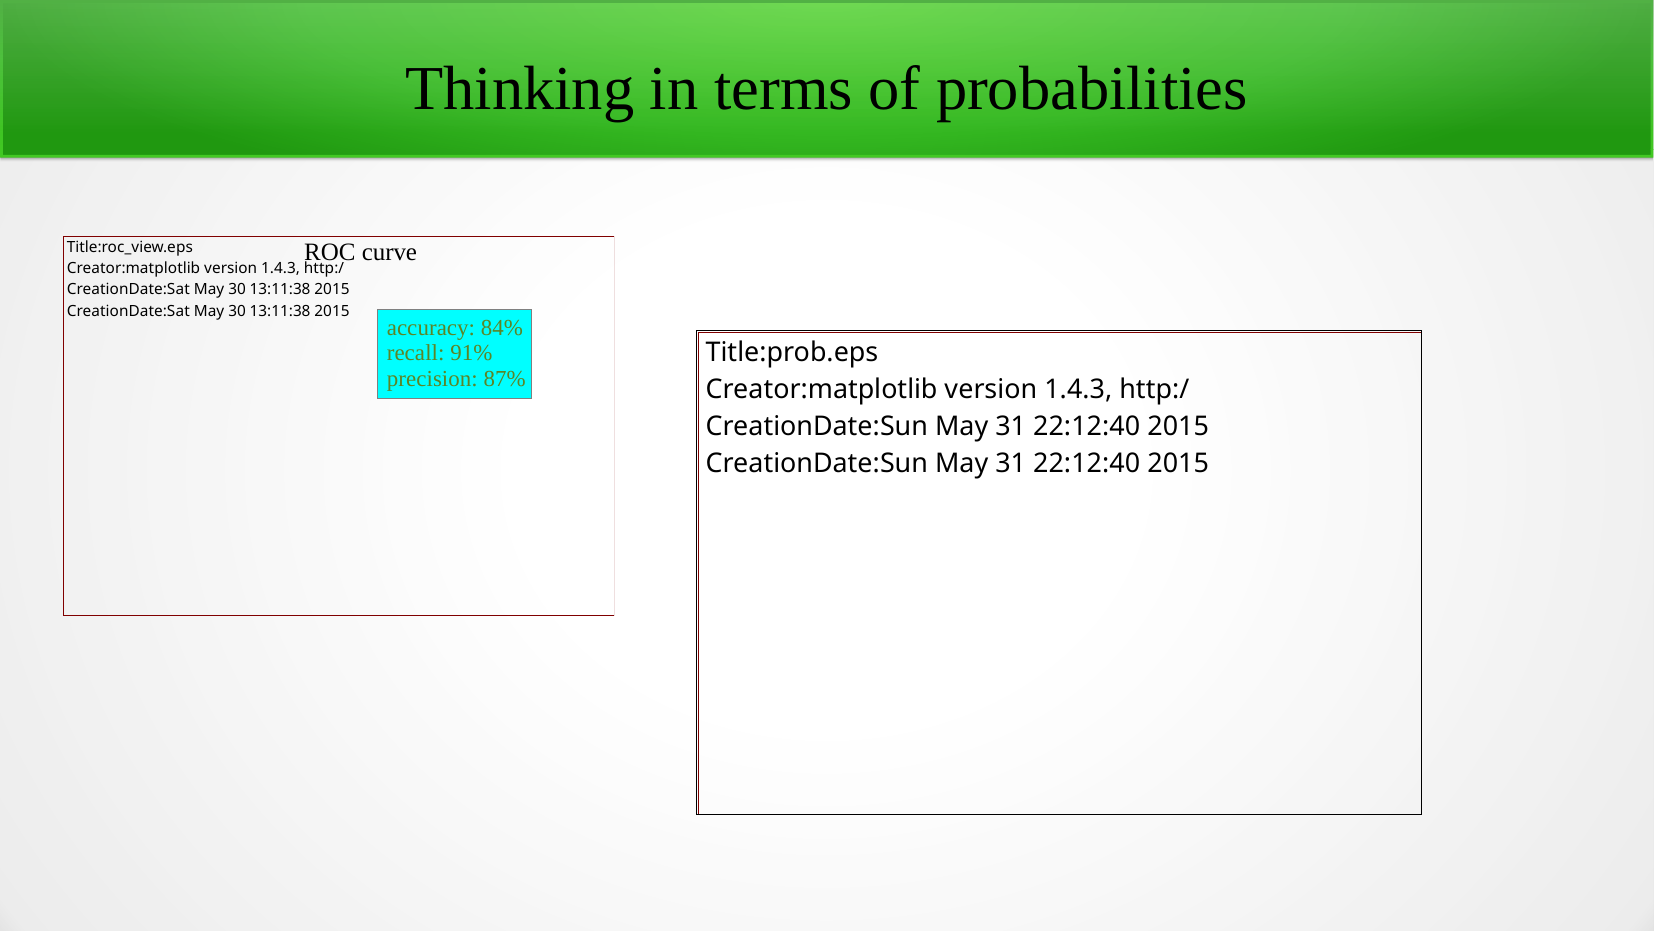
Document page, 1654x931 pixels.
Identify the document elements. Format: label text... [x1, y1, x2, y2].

text_box ROC curve [289, 230, 433, 235]
text_box accuracy: 84% recall: 91% precision: 87% [372, 307, 541, 399]
picture [696, 330, 1422, 815]
picture [62, 235, 615, 616]
title Thinking in terms of probabilities [82, 35, 1571, 142]
